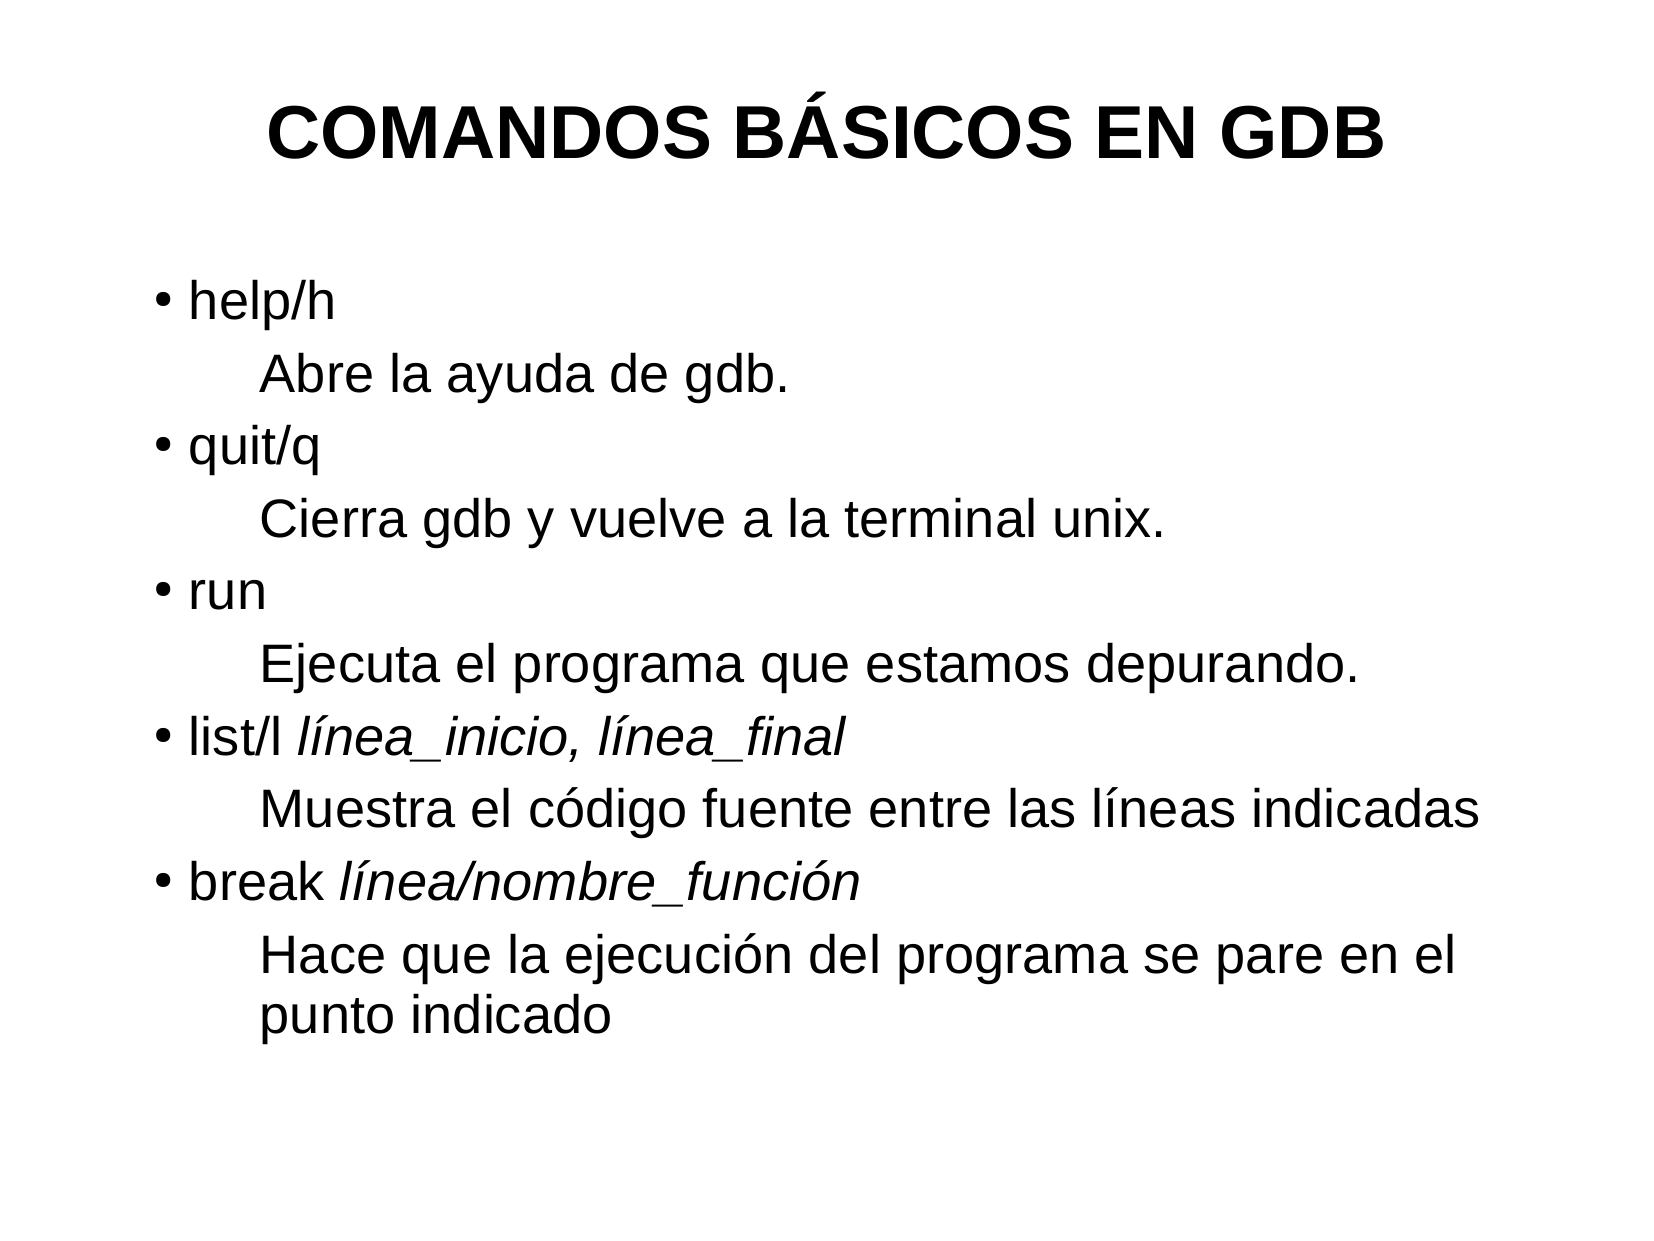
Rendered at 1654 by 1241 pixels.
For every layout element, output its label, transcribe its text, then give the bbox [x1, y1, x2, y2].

subtitle help/h Abre la ayuda de gdb. quit/q Cierra gdb y vuelve a la terminal unix. run Ejecuta el programa que estamos depurando. list/l línea_inicio, línea_final Muestra el código fuente entre las líneas indicadas break línea/nombre_función Hace que la ejecución del programa se pare en el punto indicado [153, 270, 1548, 1194]
title COMANDOS BÁSICOS EN GDB [82, 29, 1571, 237]
